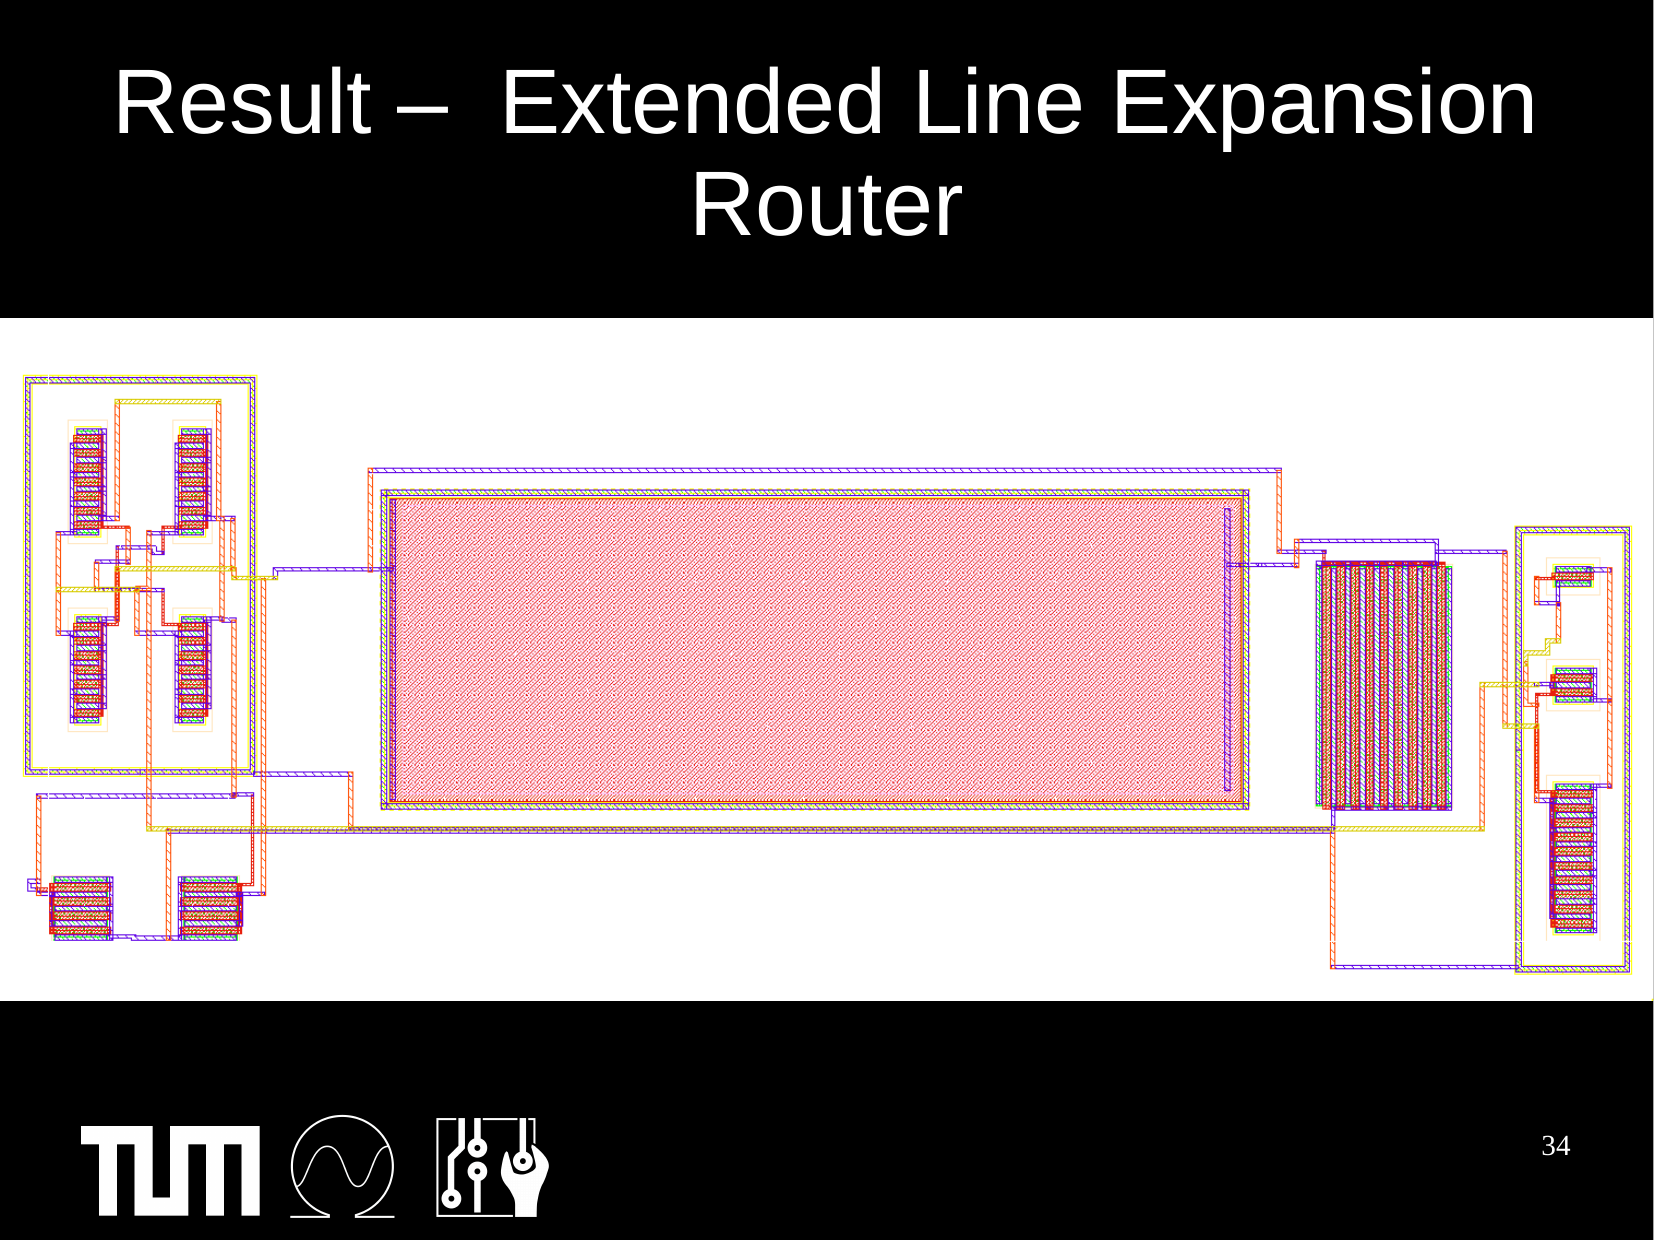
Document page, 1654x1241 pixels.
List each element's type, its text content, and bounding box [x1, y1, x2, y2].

picture [63, 1108, 272, 1227]
picture [0, 318, 1654, 1001]
picture [283, 1108, 402, 1227]
title Result – Extended Line Expansion Router [82, 49, 1571, 257]
picture [425, 1108, 554, 1227]
